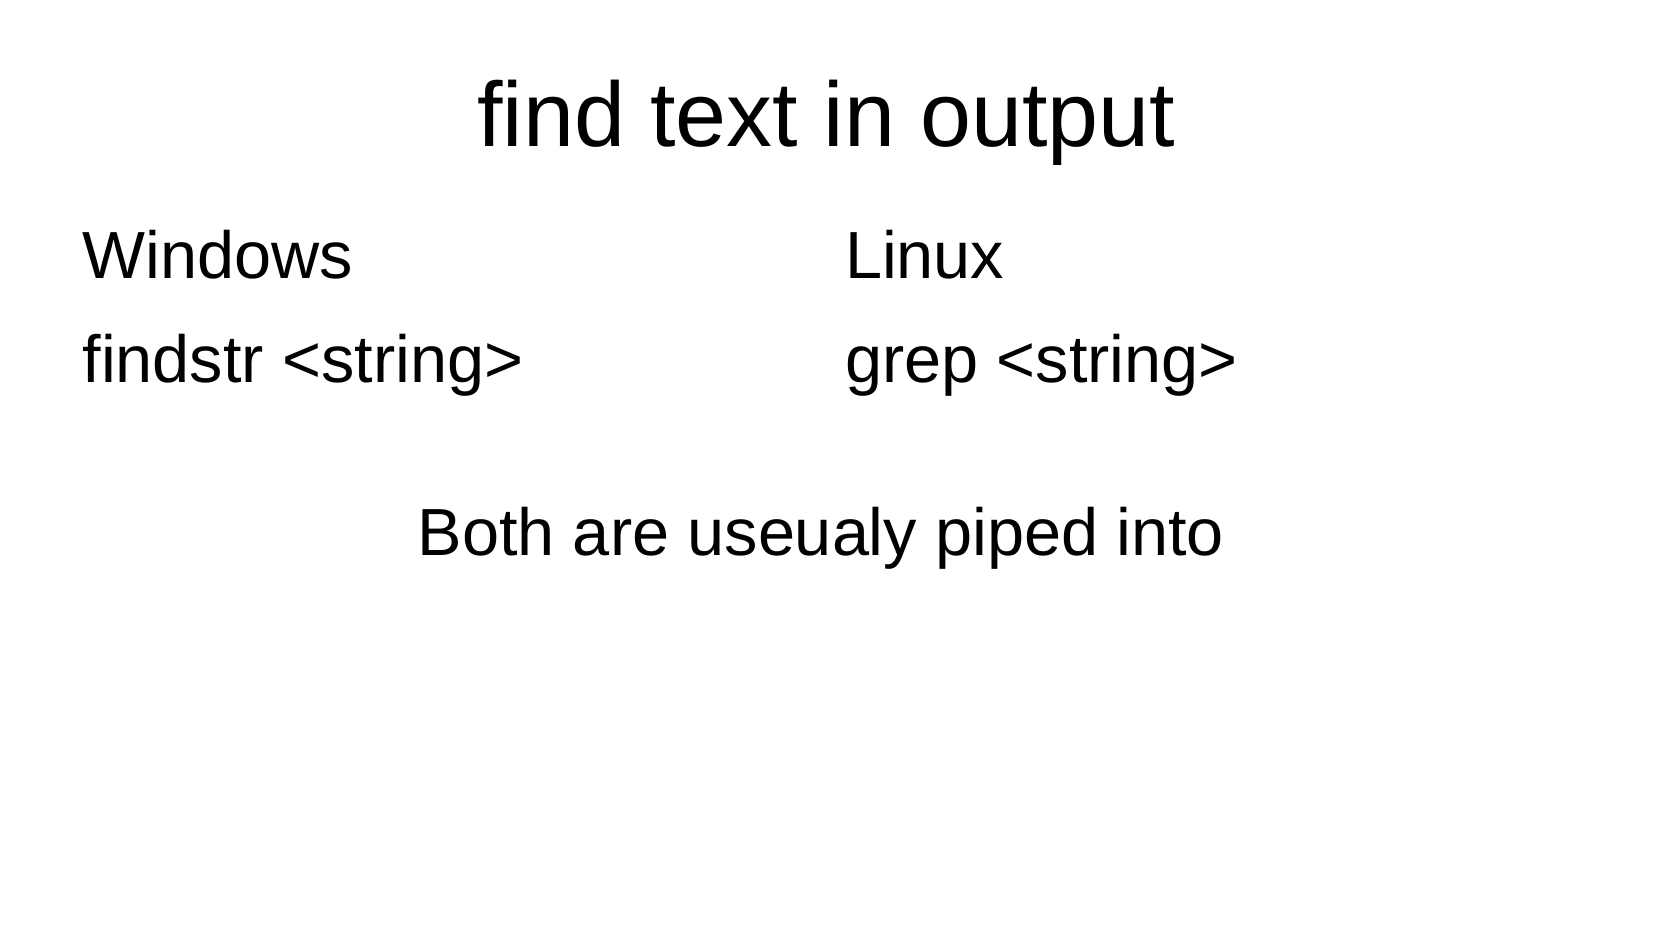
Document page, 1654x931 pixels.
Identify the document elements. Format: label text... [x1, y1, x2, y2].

text_box Both are useualy piped into [75, 487, 1568, 788]
title find text in output [82, 37, 1571, 193]
list Linux grep <string> [845, 217, 1572, 758]
list Windows findstr <string> [82, 217, 809, 487]
